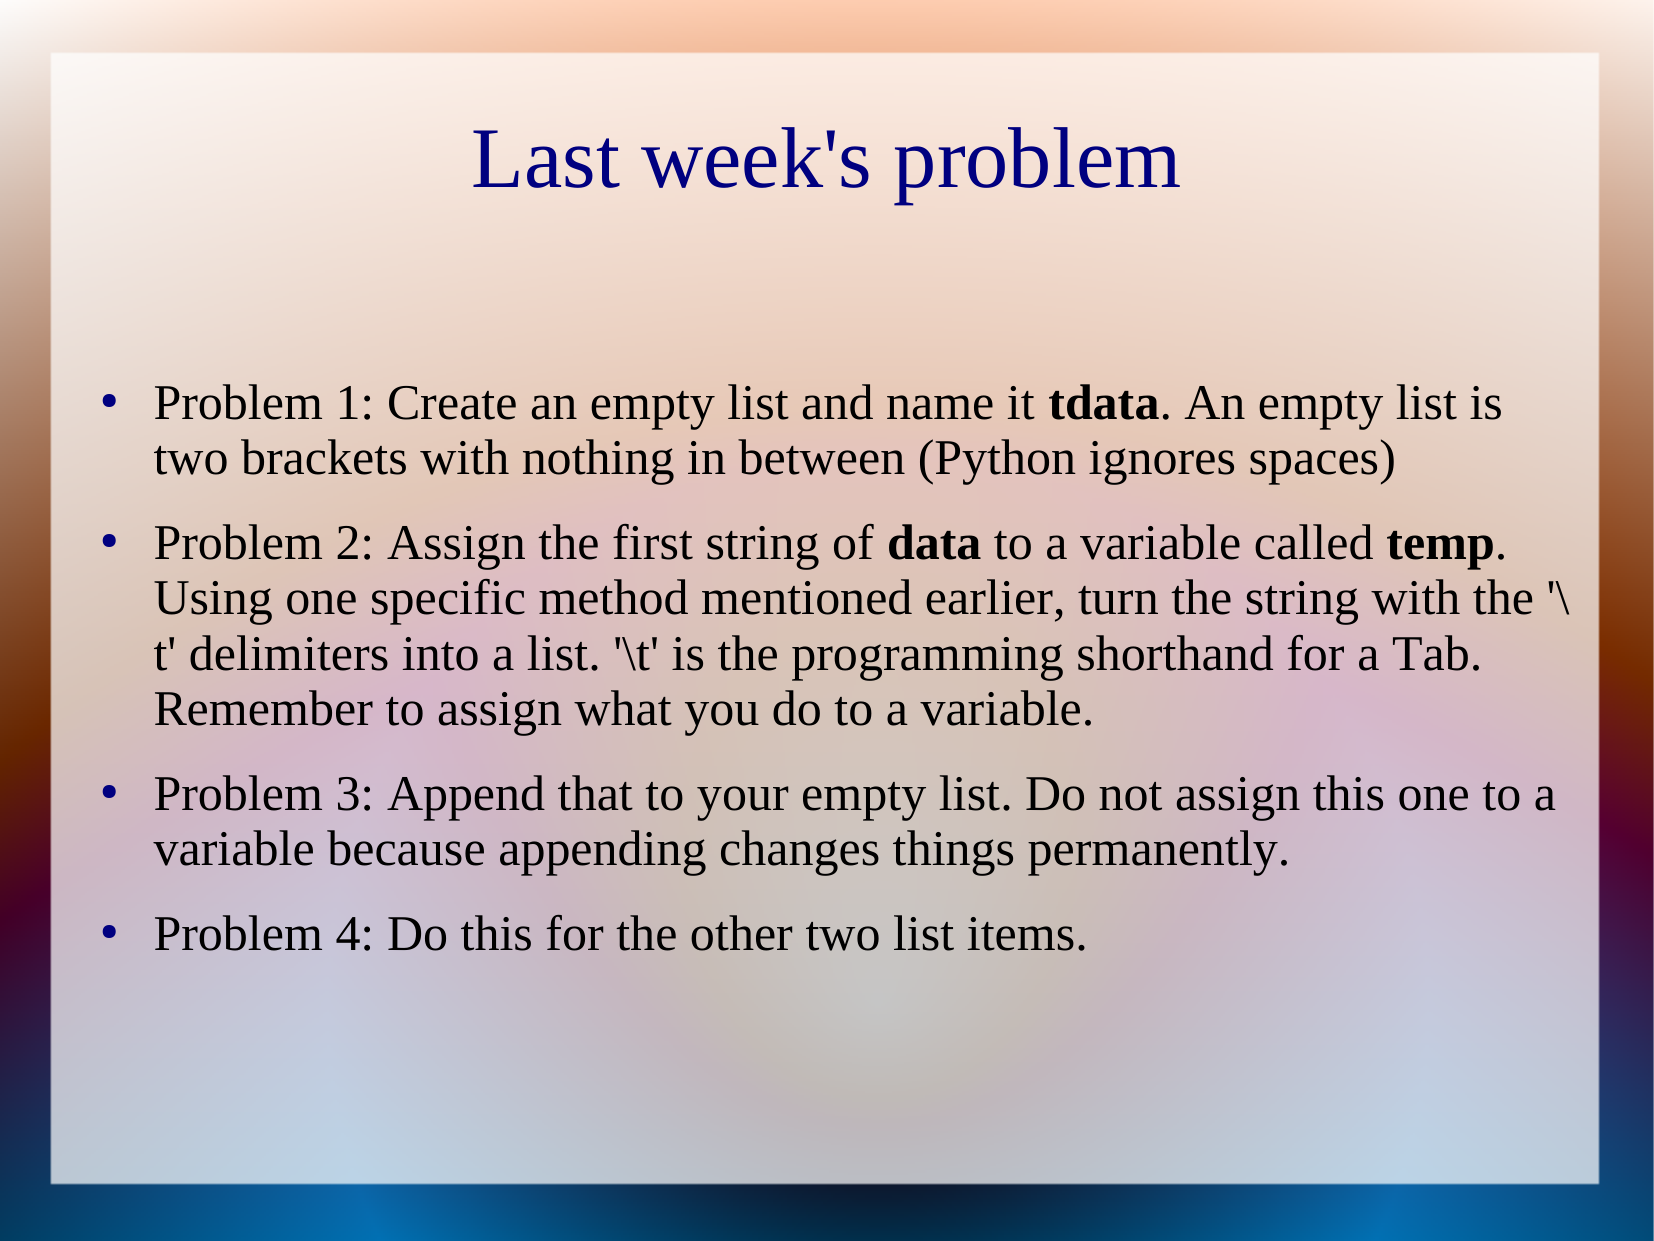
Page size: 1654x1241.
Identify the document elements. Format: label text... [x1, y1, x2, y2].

list Problem 1: Create an empty list and name it tdata. An empty list is two brackets with nothing in between (Python ignores spaces) Problem 2: Assign the first string of data to a variable called temp. Using one specific method mentioned earlier, turn the string with the '\t' delimiters into a list. '\t' is the programming shorthand for a Tab. Remember to assign what you do to a variable. Problem 3: Append that to your empty list. Do not assign this one to a variable because appending changes things permanently. Problem 4: Do this for the other two list items. [82, 290, 1571, 1010]
title Last week's problem [82, 55, 1571, 263]
picture [0, 0, 1654, 1241]
